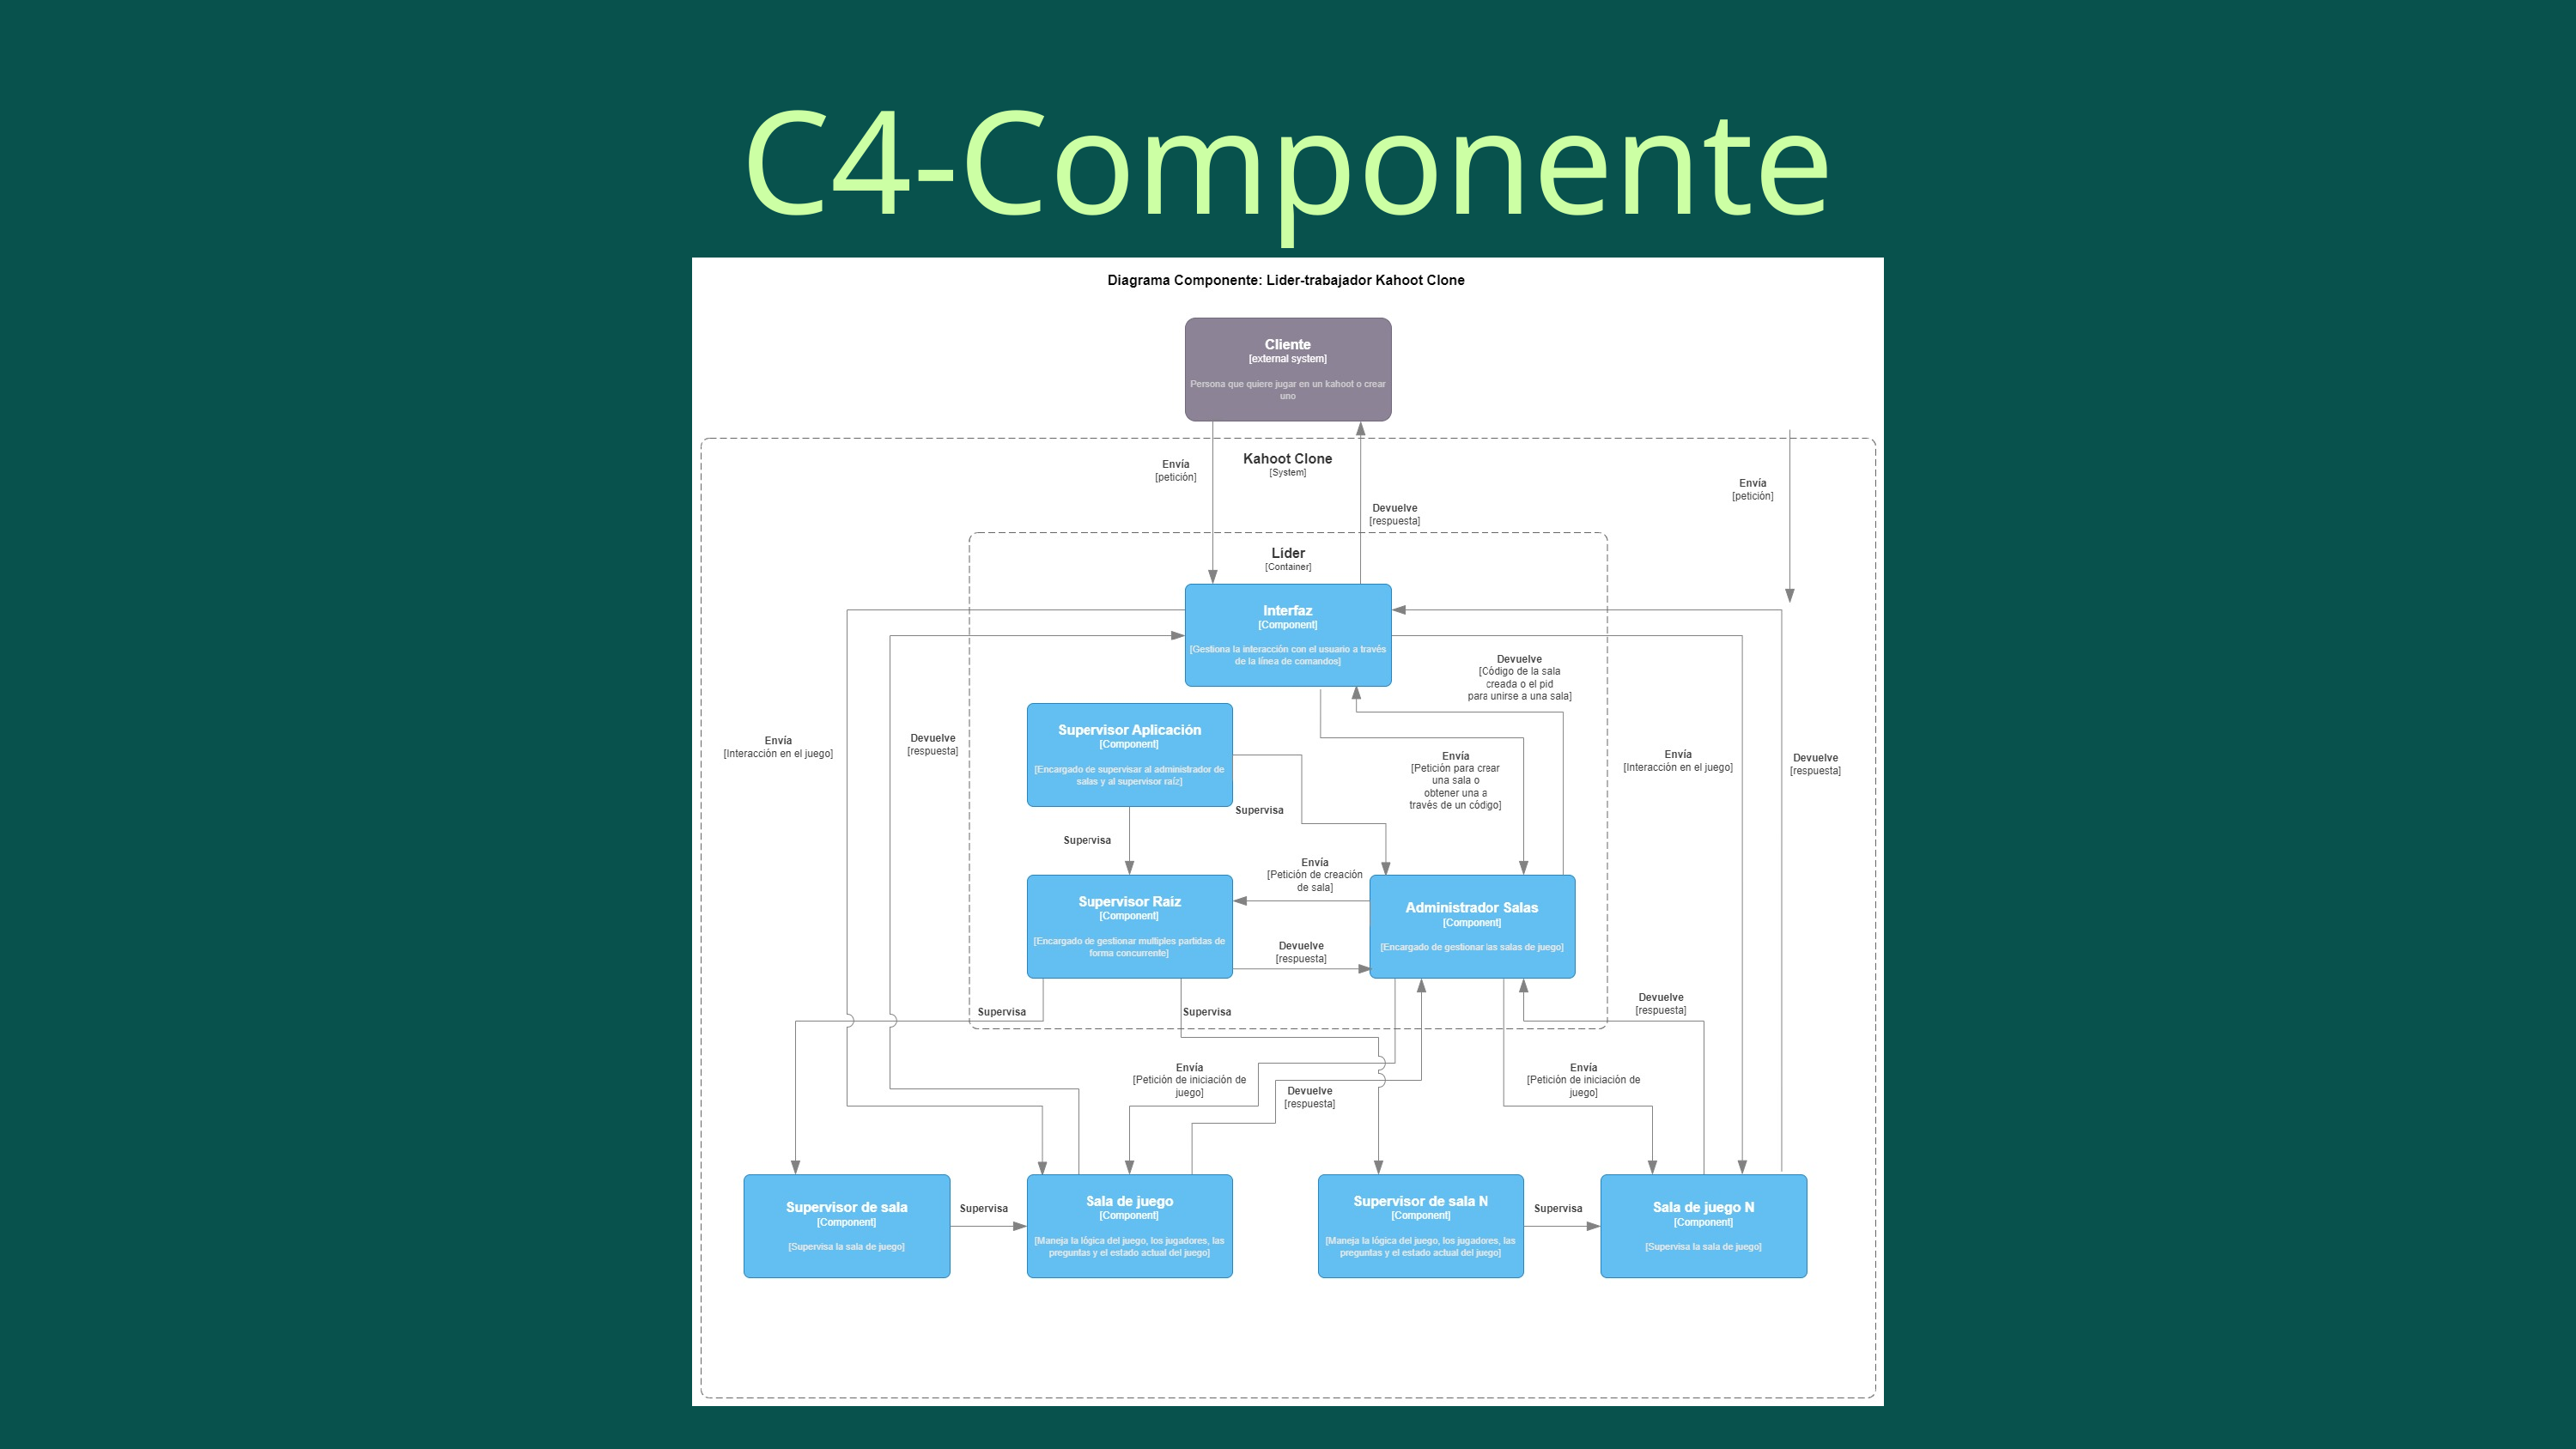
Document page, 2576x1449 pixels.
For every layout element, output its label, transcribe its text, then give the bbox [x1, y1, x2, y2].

picture [692, 258, 1884, 1406]
text_box C4-Componente [624, 58, 1952, 257]
